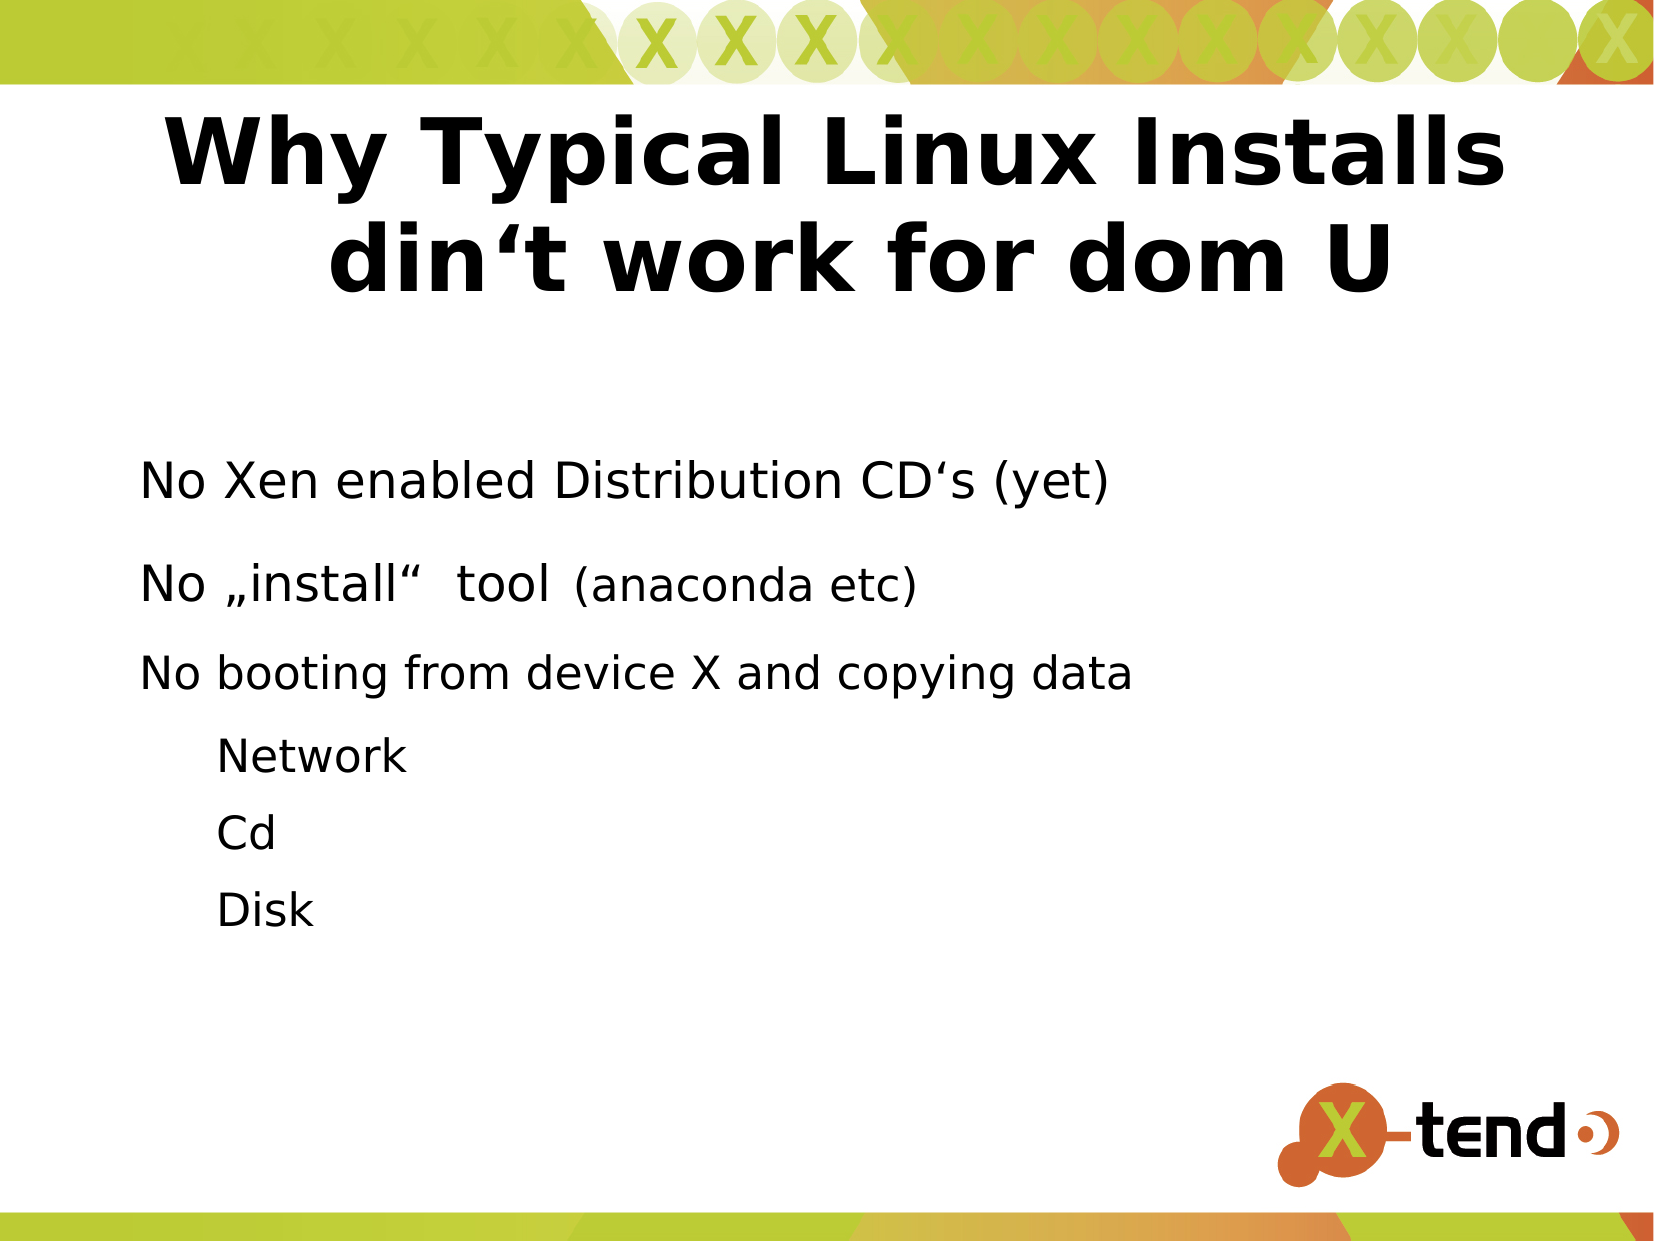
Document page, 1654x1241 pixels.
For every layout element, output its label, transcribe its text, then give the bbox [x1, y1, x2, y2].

list No Xen enabled Distribution CD‘s (yet) No „install“ tool (anaconda etc) No booting from device X and copying data Network Cd Disk [121, 344, 1534, 1127]
picture [0, 0, 1654, 1241]
title Why Typical Linux Installs din‘t work for dom U [121, 99, 1534, 314]
